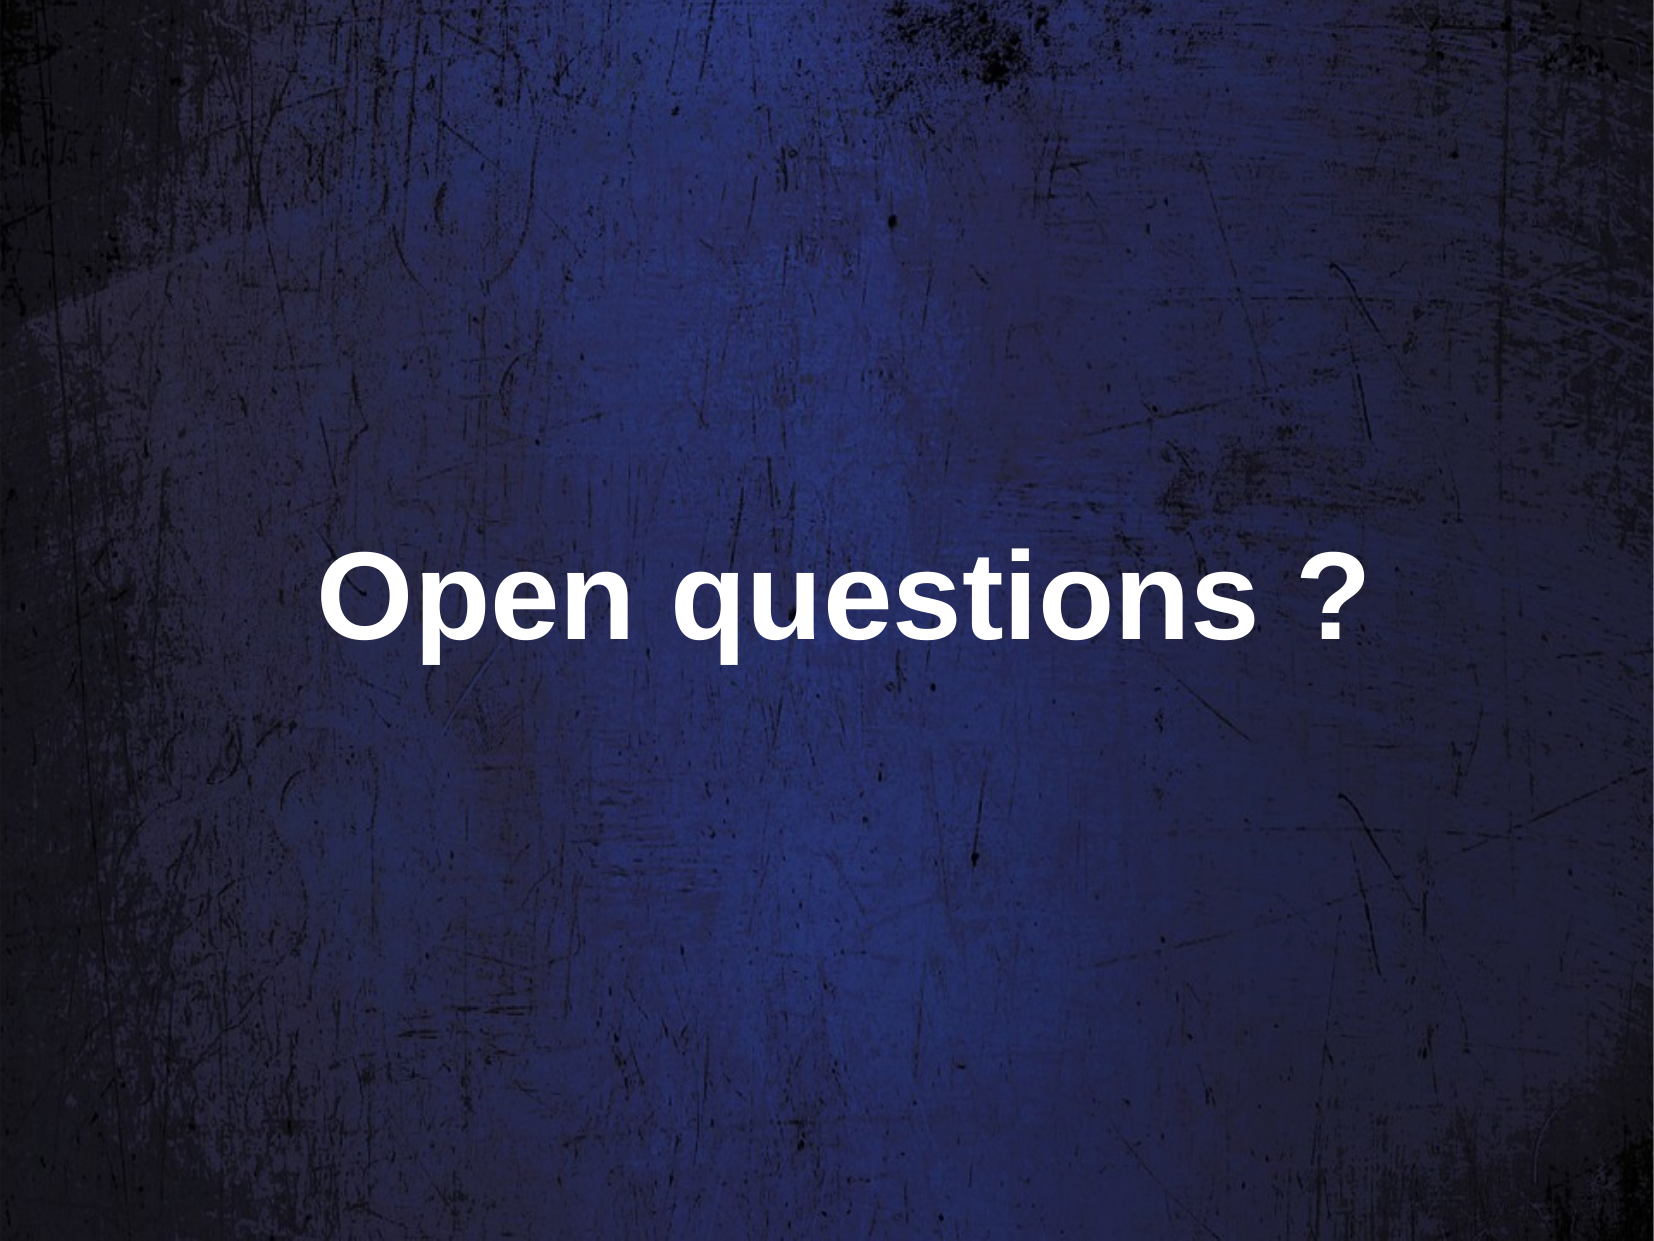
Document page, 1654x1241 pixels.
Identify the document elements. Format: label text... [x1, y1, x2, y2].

picture [0, 0, 1654, 1241]
title Open questions ? [100, 492, 1589, 700]
